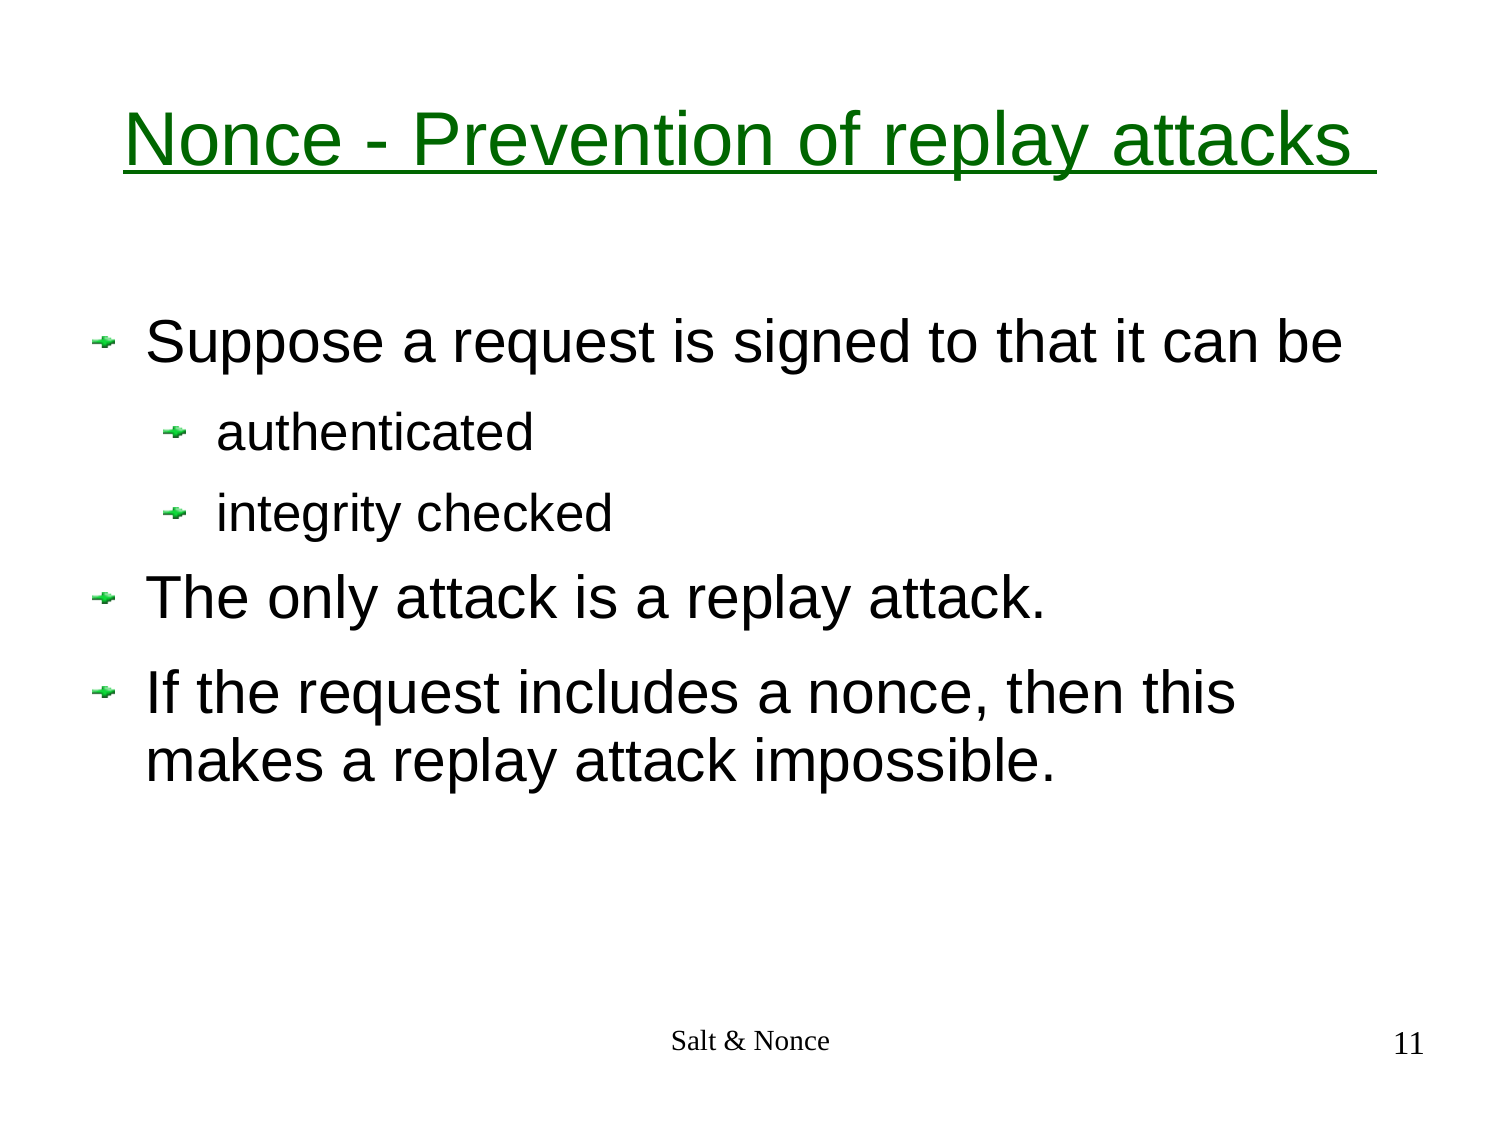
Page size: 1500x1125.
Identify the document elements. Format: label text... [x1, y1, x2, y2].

list Suppose a request is signed to that it can be authenticated integrity checked The only attack is a replay attack. If the request includes a nonce, then this makes a replay attack impossible. [75, 308, 1425, 1052]
title Nonce - Prevention of replay attacks [75, 45, 1425, 233]
